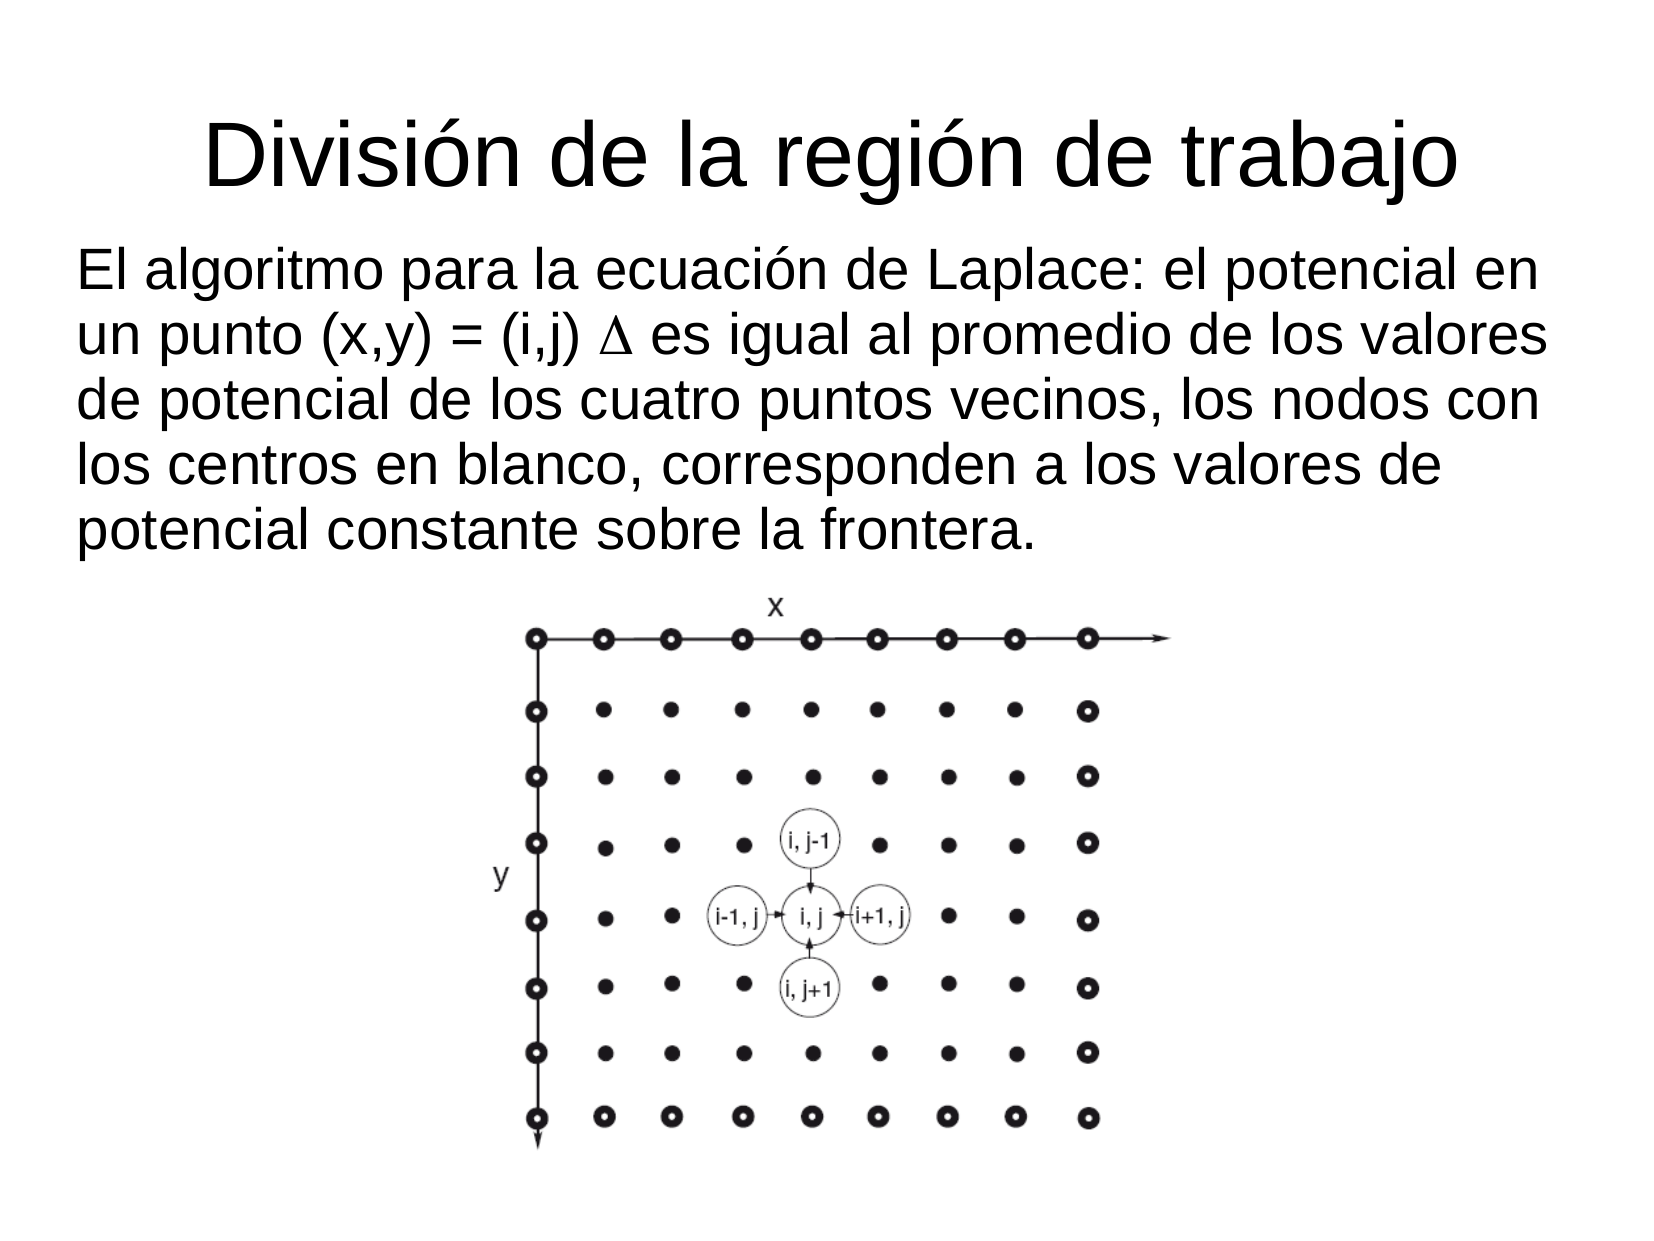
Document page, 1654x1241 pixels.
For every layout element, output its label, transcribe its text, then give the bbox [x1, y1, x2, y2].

picture [424, 560, 1211, 1182]
title División de la región de trabajo [88, 59, 1577, 252]
subtitle El algoritmo para la ecuación de Laplace: el potencial en un punto (x,y) = (i,j) D es igual al promedio de los valores de potencial de los cuatro puntos vecinos, los nodos con los centros en blanco, corresponden a los valores de potencial constante sobre la frontera. [76, 230, 1565, 568]
